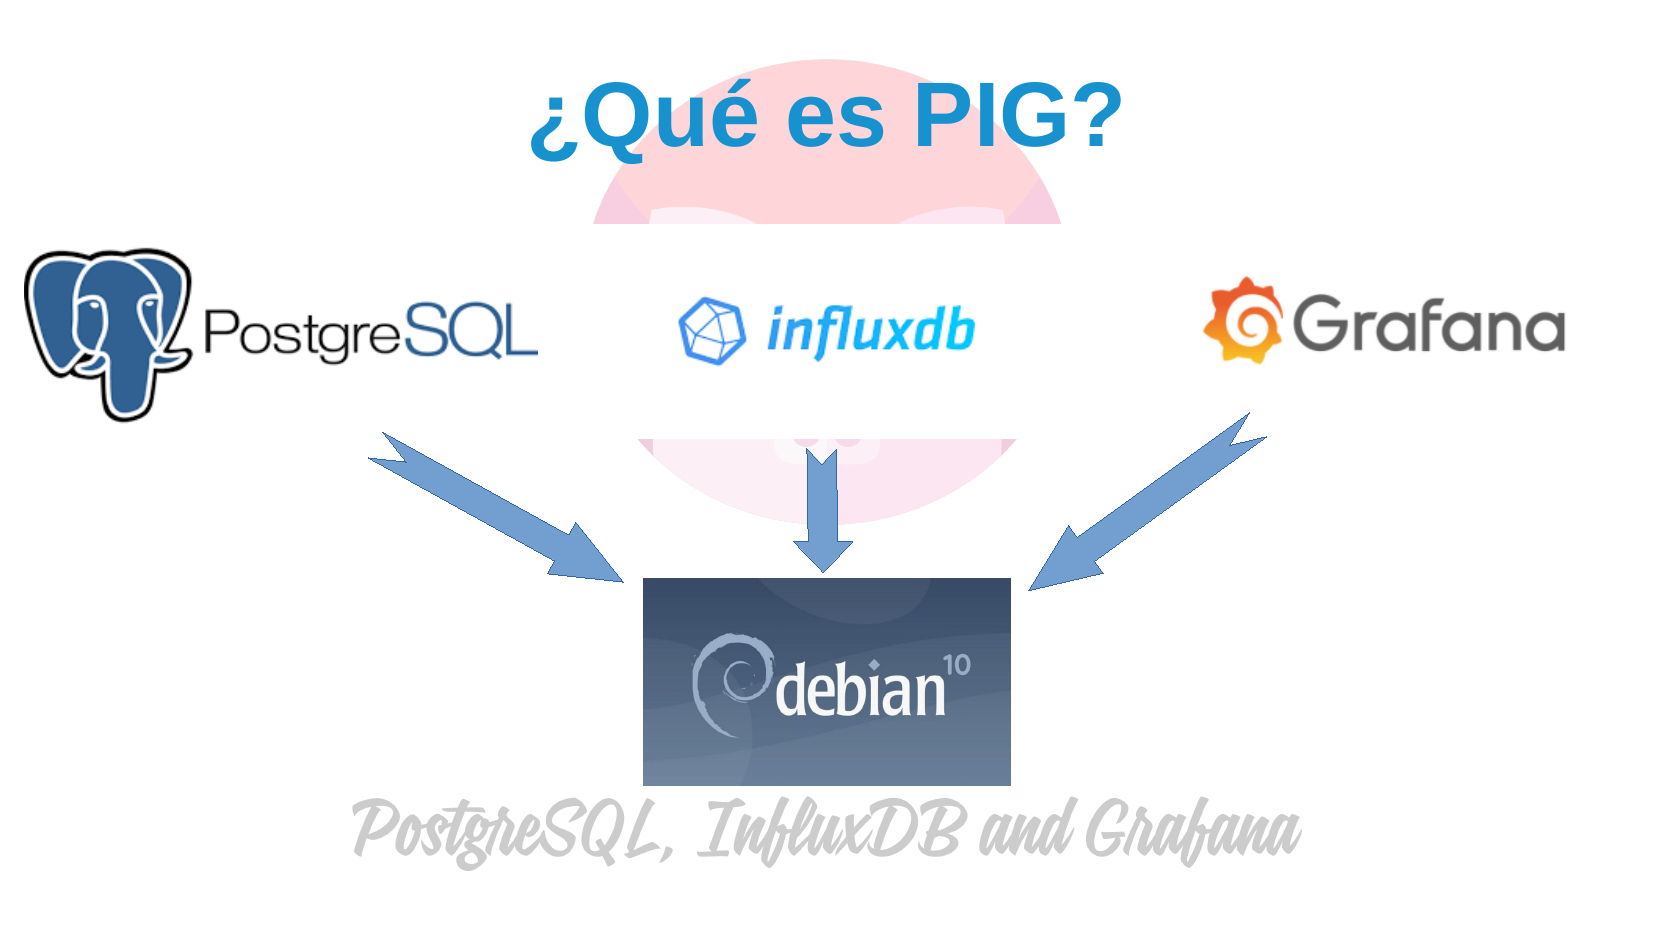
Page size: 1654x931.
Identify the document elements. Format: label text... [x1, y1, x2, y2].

text_box [368, 432, 624, 583]
picture [1148, 236, 1630, 436]
picture [643, 578, 1011, 786]
picture [24, 217, 1116, 455]
title ¿Qué es PIG? [82, 37, 1571, 193]
text_box [1028, 412, 1267, 591]
text_box [793, 448, 853, 573]
